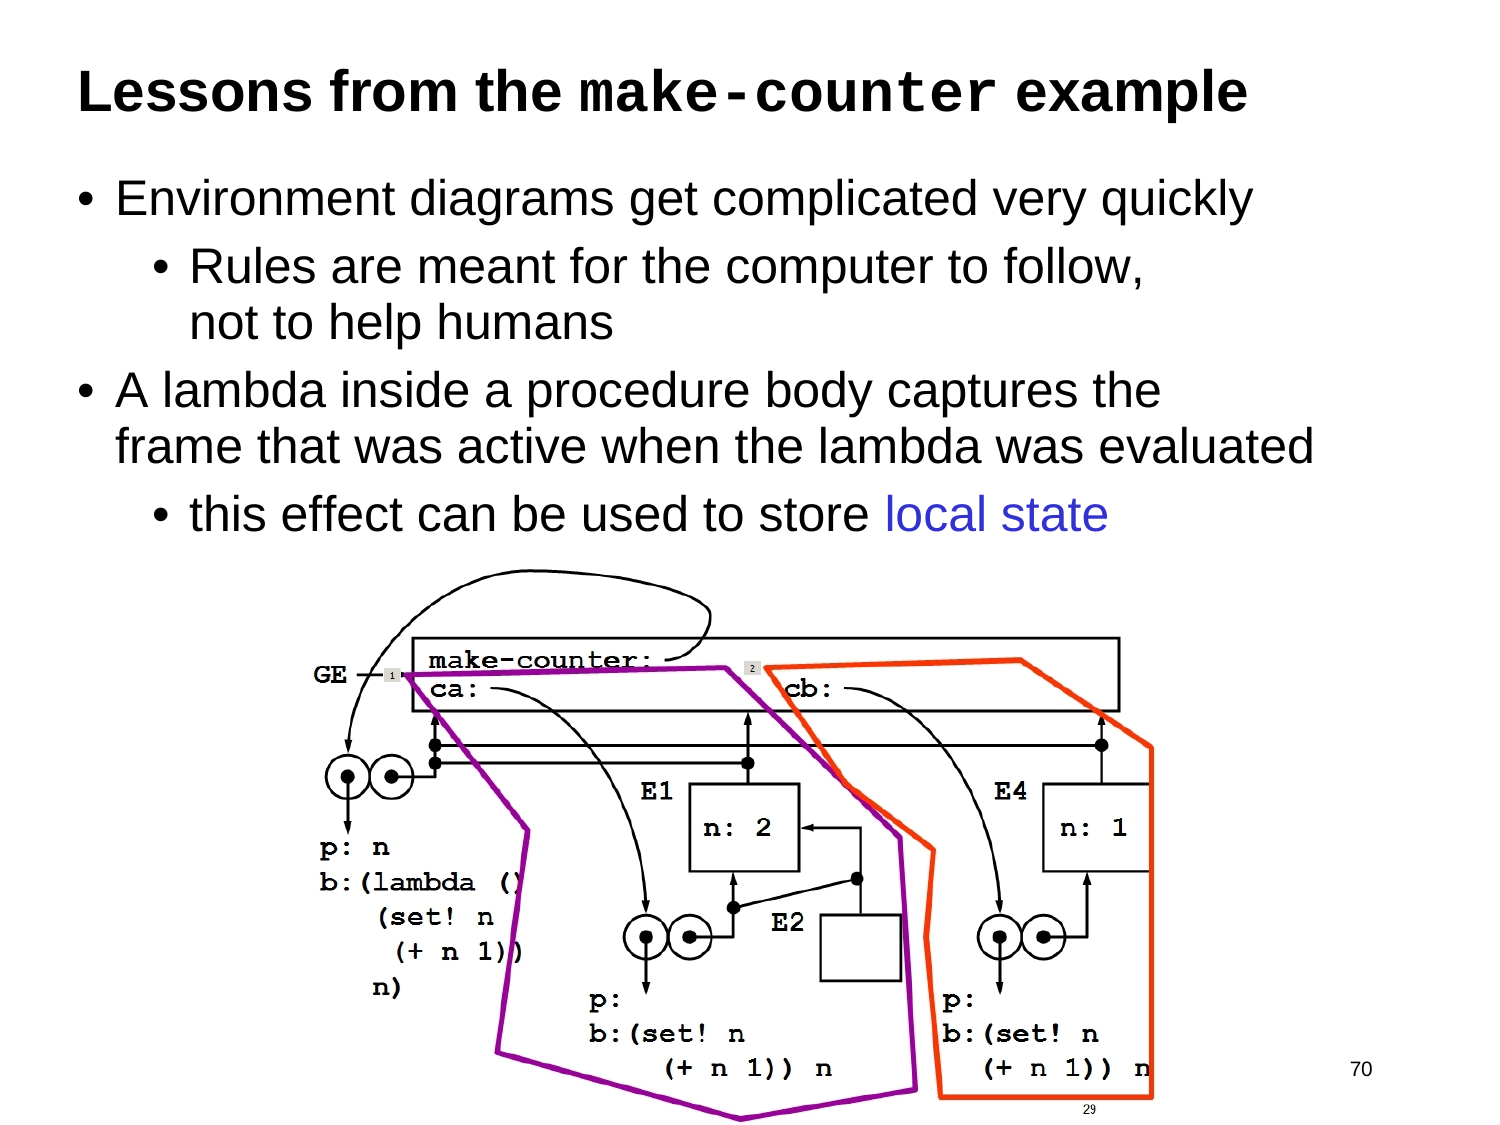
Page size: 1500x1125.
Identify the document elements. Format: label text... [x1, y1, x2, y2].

list Environment diagrams get complicated very quickly Rules are meant for the computer to follow, not to help humans A lambda inside a procedure body captures the frame that was active when the lambda was evaluated this effect can be used to store local state [62, 162, 1450, 1000]
picture [300, 1000, 1163, 1125]
title Lessons from the make-counter example [62, 24, 1338, 162]
